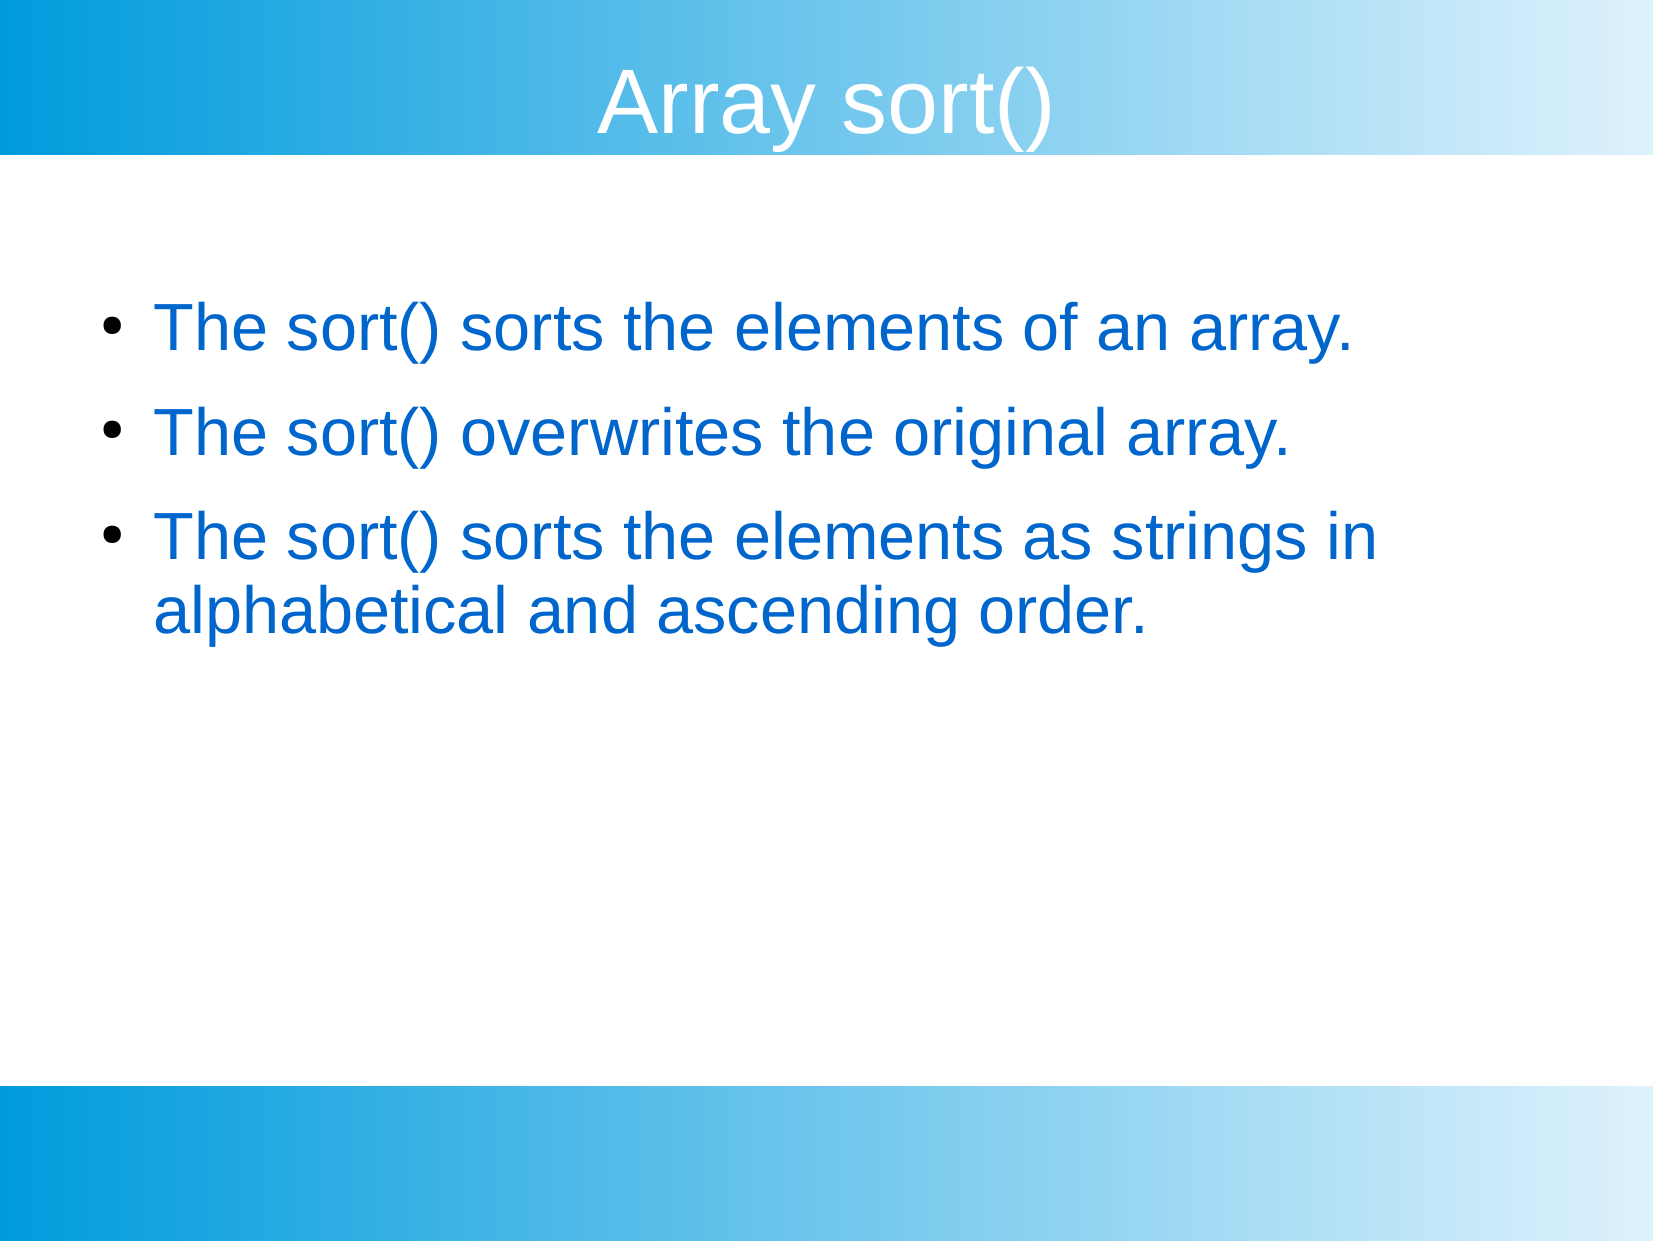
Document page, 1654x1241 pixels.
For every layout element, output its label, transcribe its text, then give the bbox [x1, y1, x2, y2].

list The sort() sorts the elements of an array. The sort() overwrites the original array. The sort() sorts the elements as strings in alphabetical and ascending order. [82, 290, 1571, 1010]
title Array sort() [82, 49, 1571, 155]
